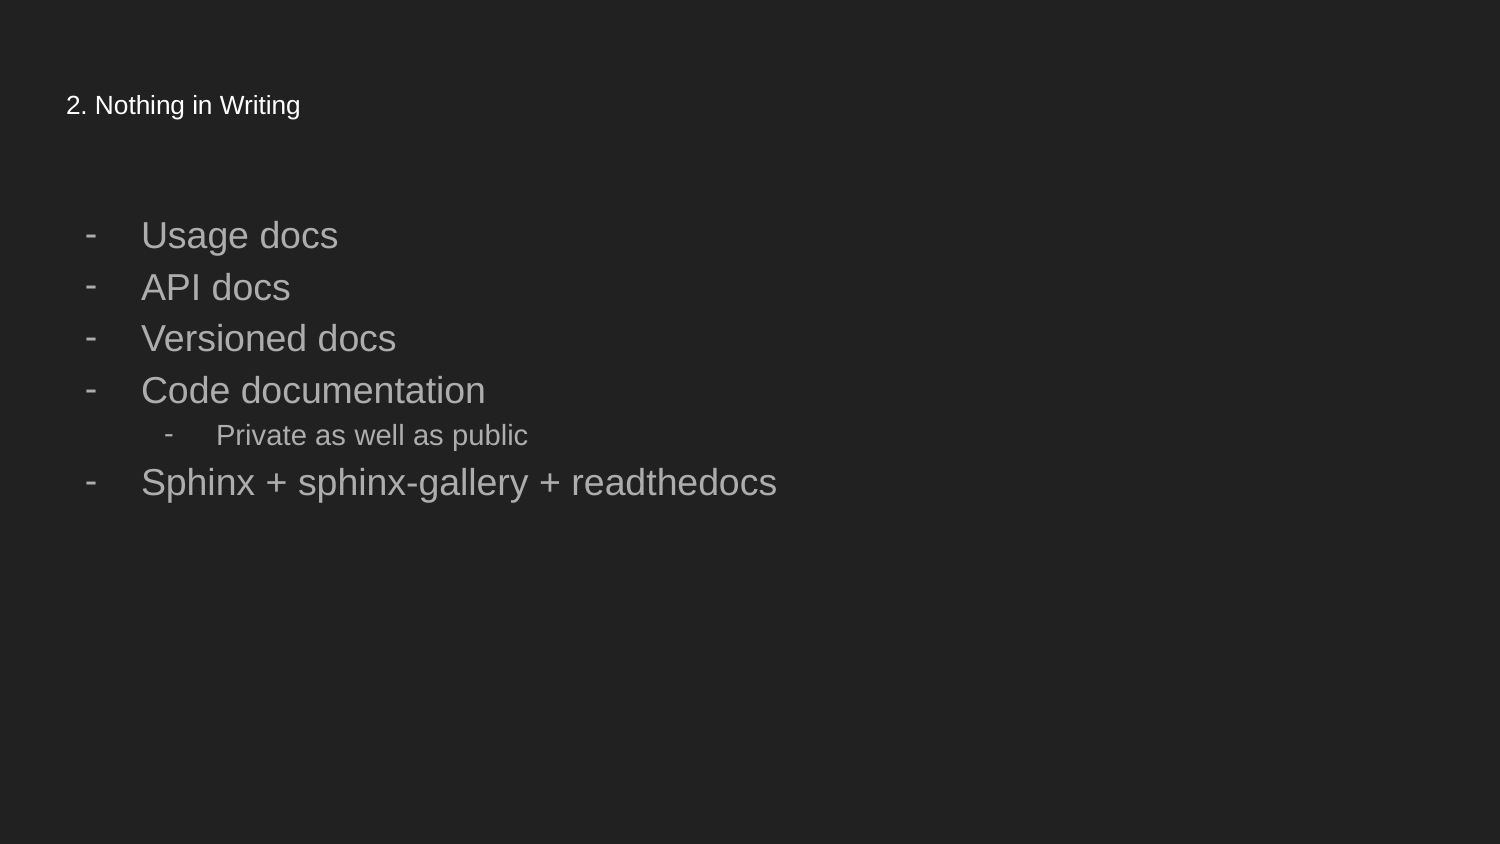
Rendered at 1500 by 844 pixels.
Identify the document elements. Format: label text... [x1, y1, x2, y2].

title 2. Nothing in Writing [51, 72, 1449, 167]
list Usage docs API docs Versioned docs Code documentation Private as well as public Sphinx + sphinx-gallery + readthedocs [51, 189, 1449, 750]
